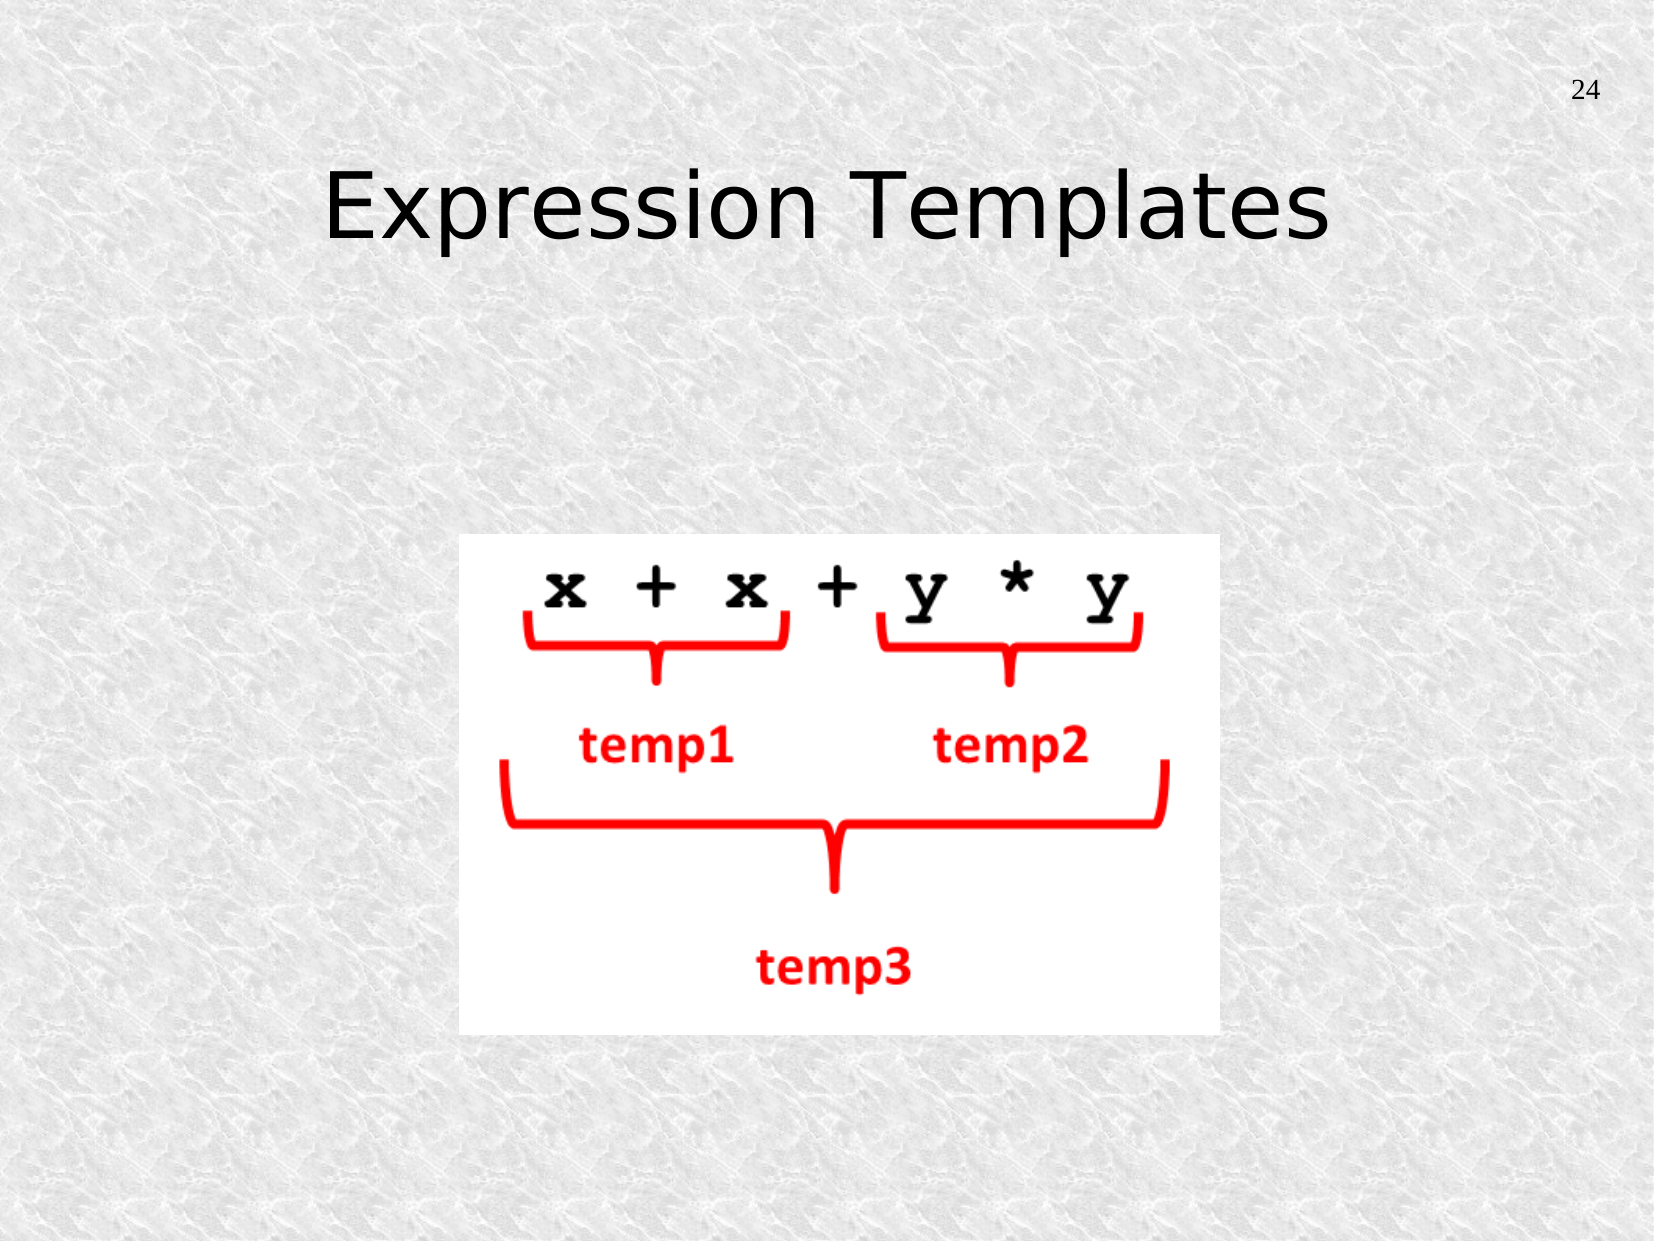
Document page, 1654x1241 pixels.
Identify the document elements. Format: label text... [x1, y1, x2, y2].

title Expression Templates [121, 102, 1534, 310]
picture [0, 0, 1654, 1241]
